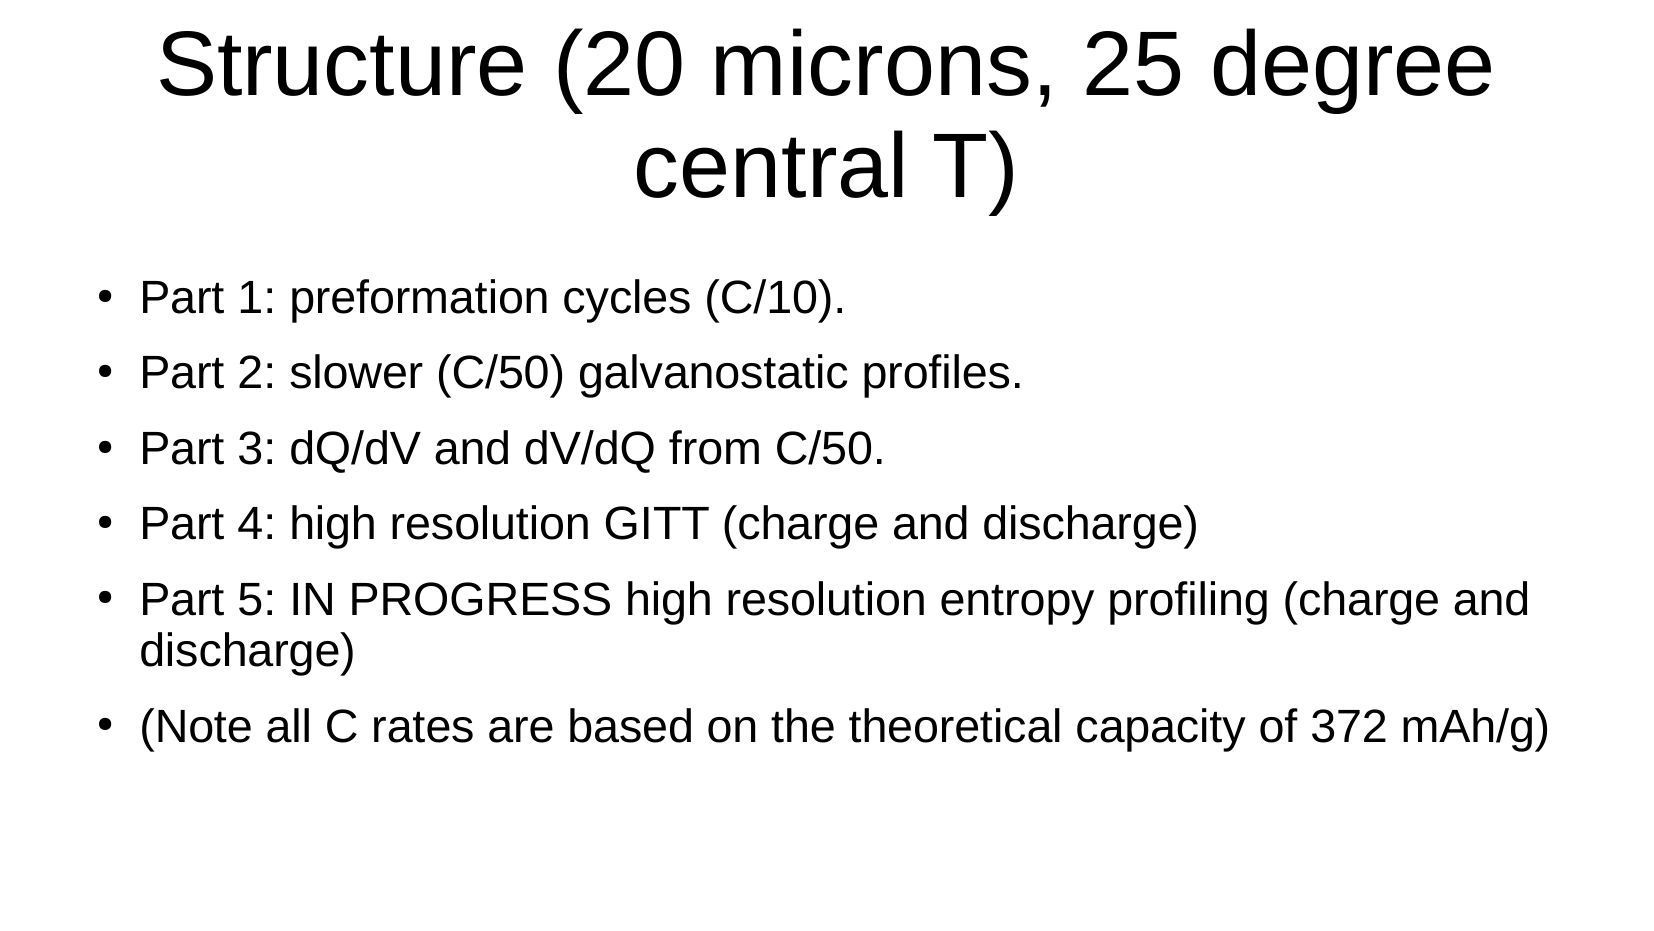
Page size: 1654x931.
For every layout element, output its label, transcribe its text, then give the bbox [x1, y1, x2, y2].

list Part 1: preformation cycles (C/10). Part 2: slower (C/50) galvanostatic profiles. Part 3: dQ/dV and dV/dQ from C/50. Part 4: high resolution GITT (charge and discharge) Part 5: IN PROGRESS high resolution entropy profiling (charge and discharge) (Note all C rates are based on the theoretical capacity of 372 mAh/g) [82, 271, 1571, 812]
title Structure (20 microns, 25 degree central T) [82, 12, 1571, 218]
